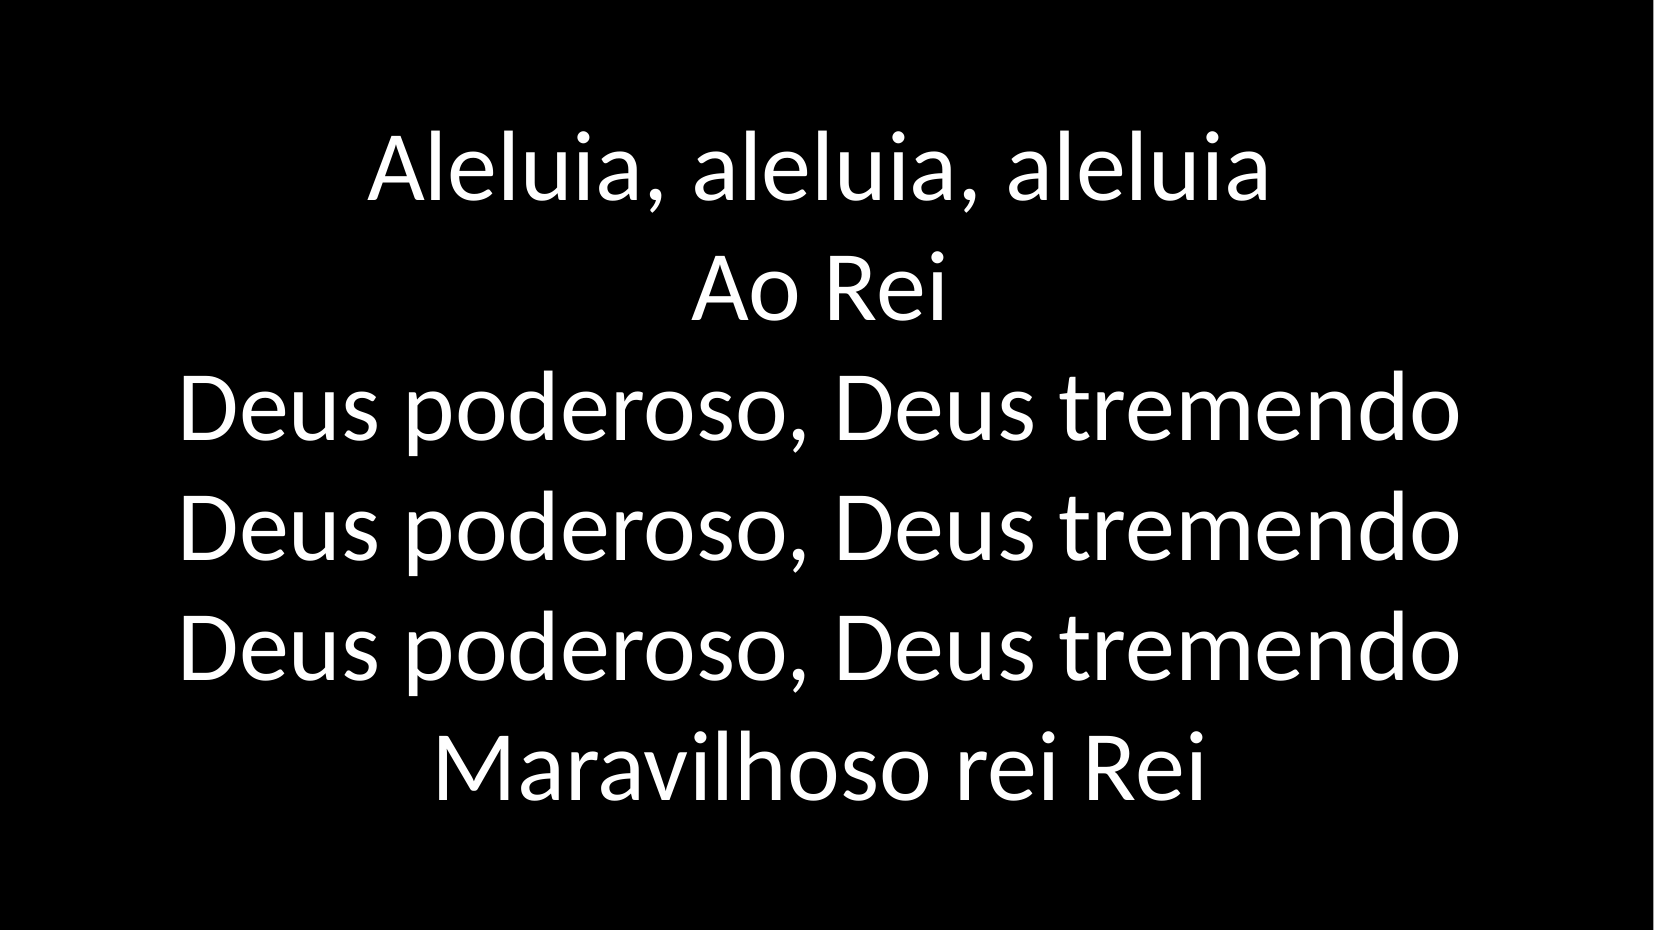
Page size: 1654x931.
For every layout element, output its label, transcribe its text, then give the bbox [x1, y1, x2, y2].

title Aleluia, aleluia, aleluia Ao Rei Deus poderoso, Deus tremendo Deus poderoso, Deus tremendo Deus poderoso, Deus tremendo Maravilhoso rei Rei [25, 19, 1615, 902]
